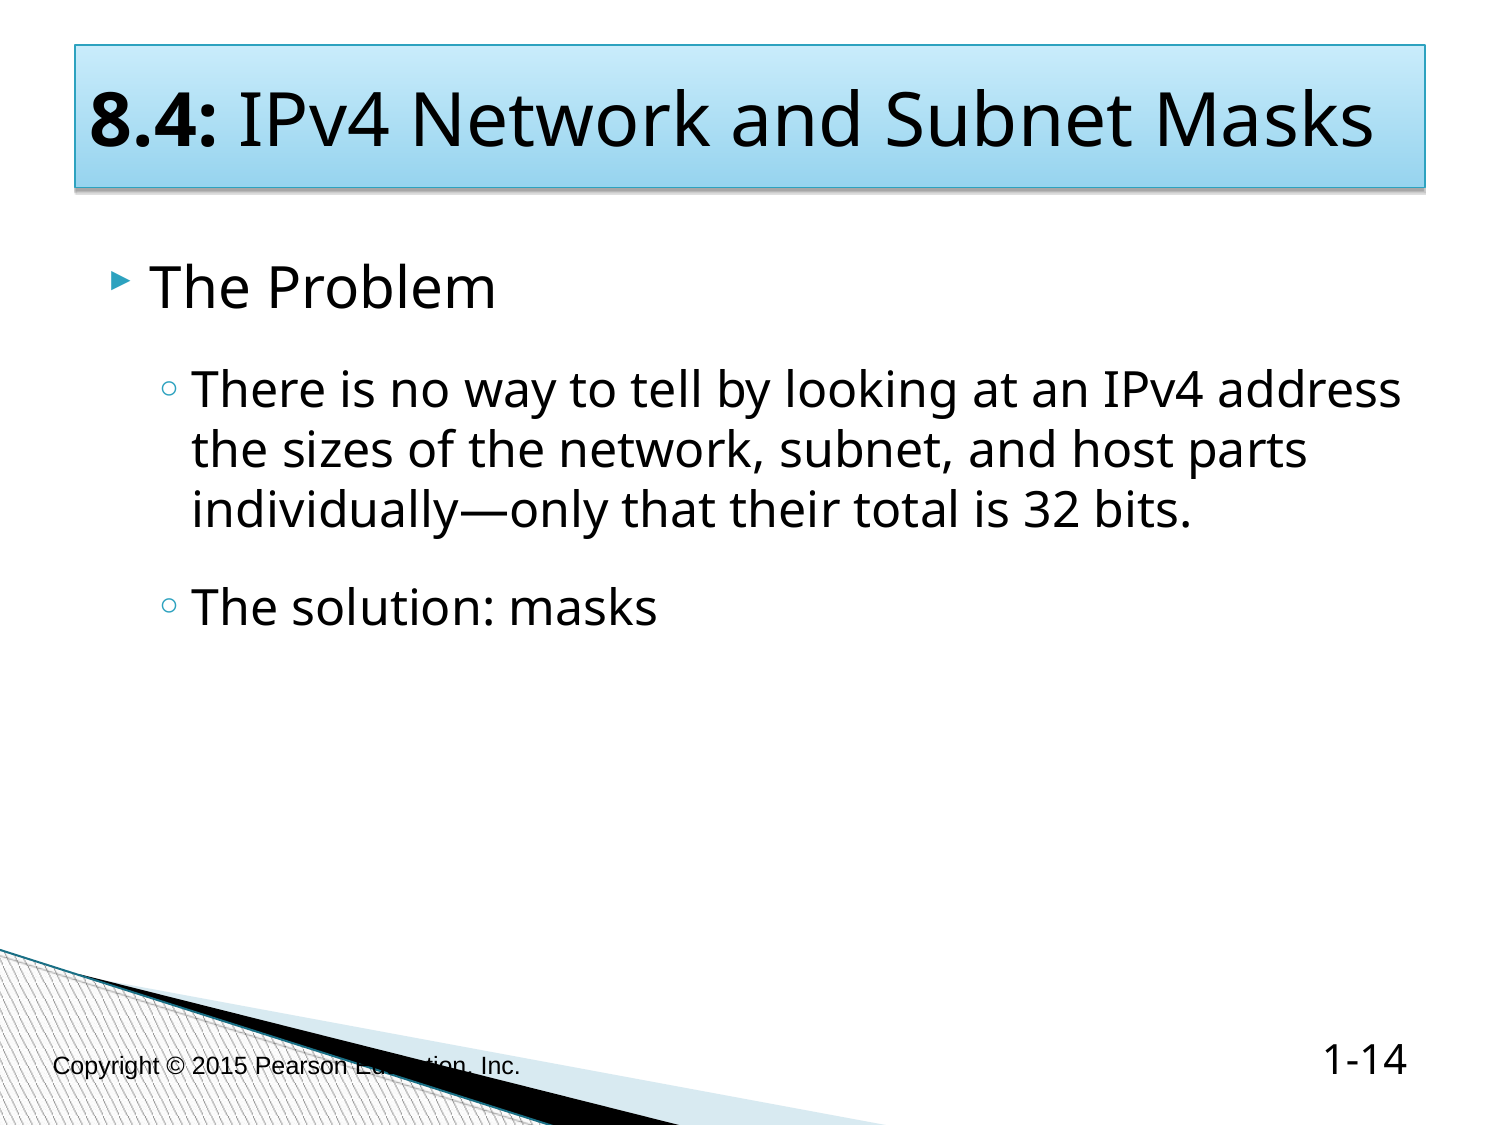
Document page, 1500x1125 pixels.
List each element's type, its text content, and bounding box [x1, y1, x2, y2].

slide_number 1-<number> [1287, 1037, 1423, 1098]
picture [0, 952, 543, 1125]
title 8.4: IPv4 Network and Subnet Masks [75, 45, 1425, 188]
footer Copyright © 2015 Pearson Education, Inc. [37, 1040, 550, 1088]
list The Problem There is no way to tell by looking at an IPv4 address the sizes of the network, subnet, and host parts individually—only that their total is 32 bits. The solution: masks [75, 242, 1425, 986]
